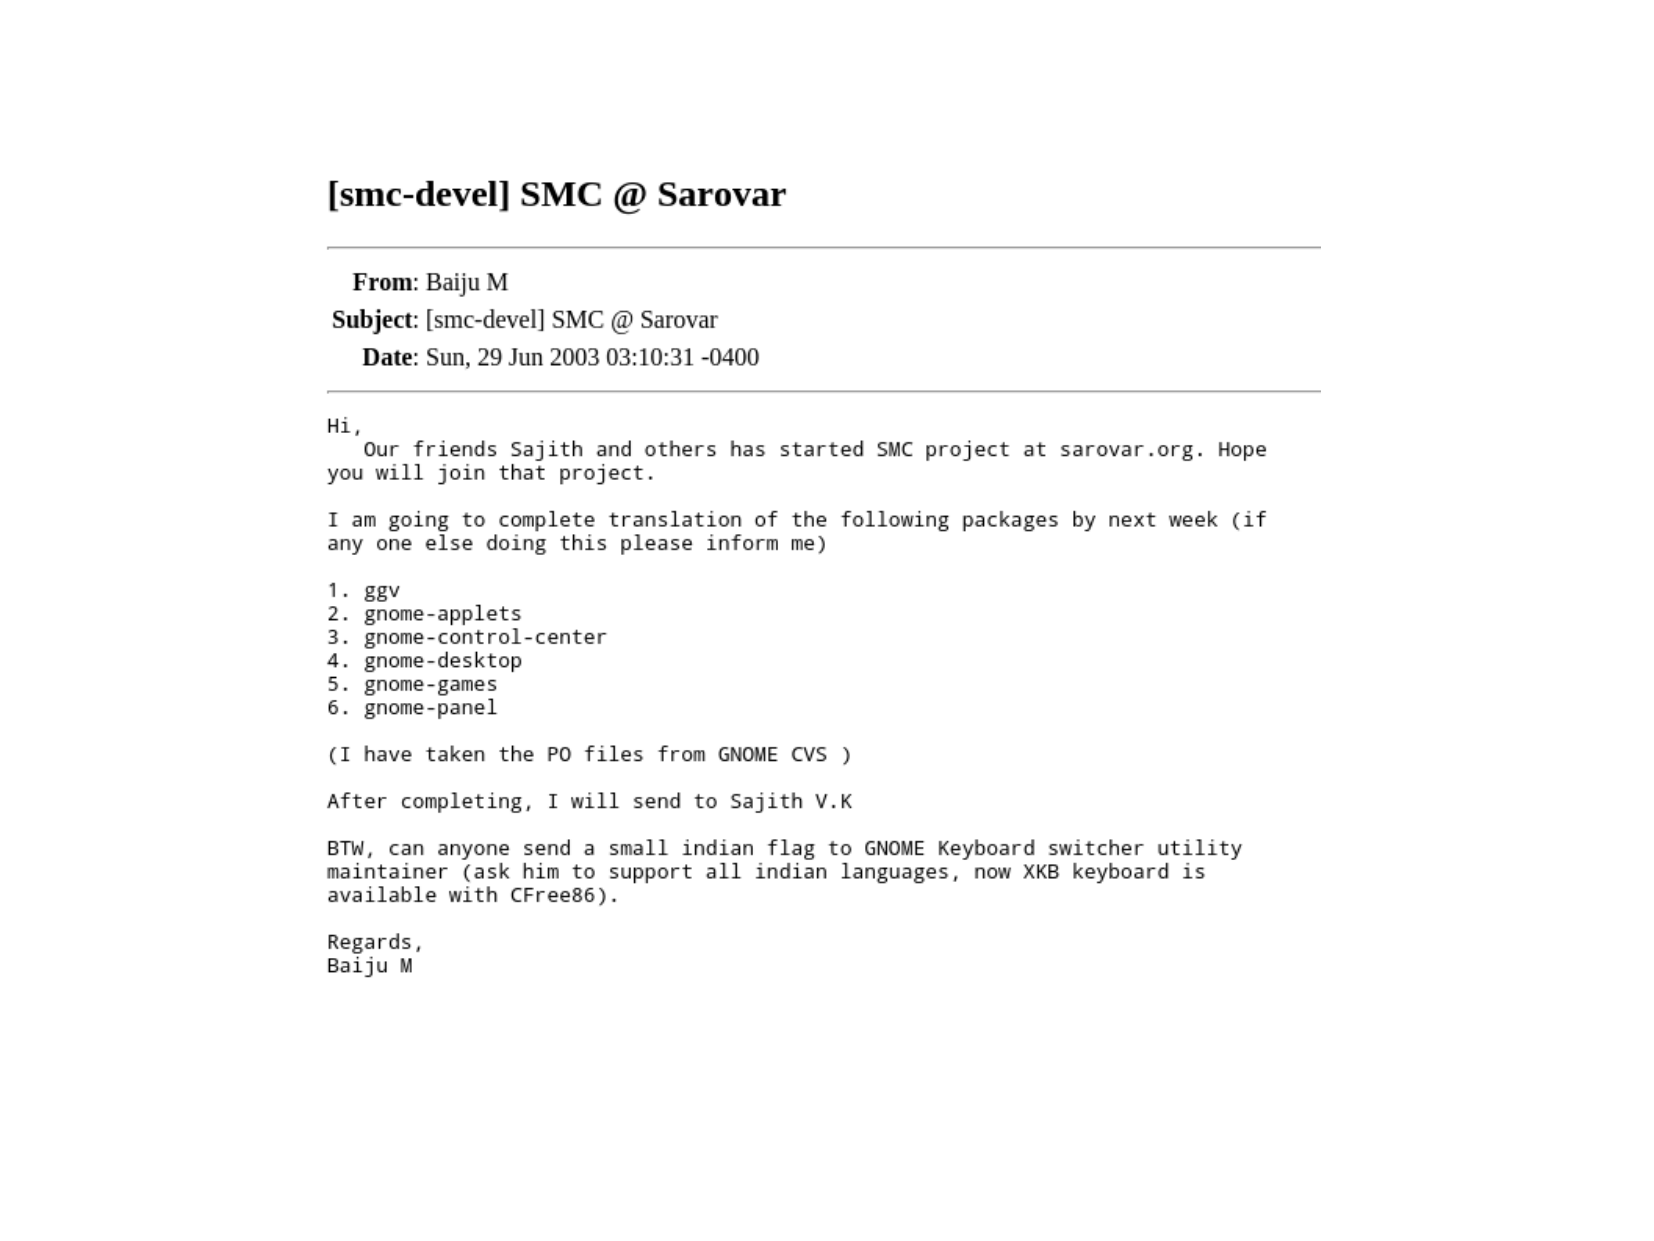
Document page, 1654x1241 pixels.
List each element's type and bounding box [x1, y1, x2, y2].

picture [318, 153, 1321, 1018]
